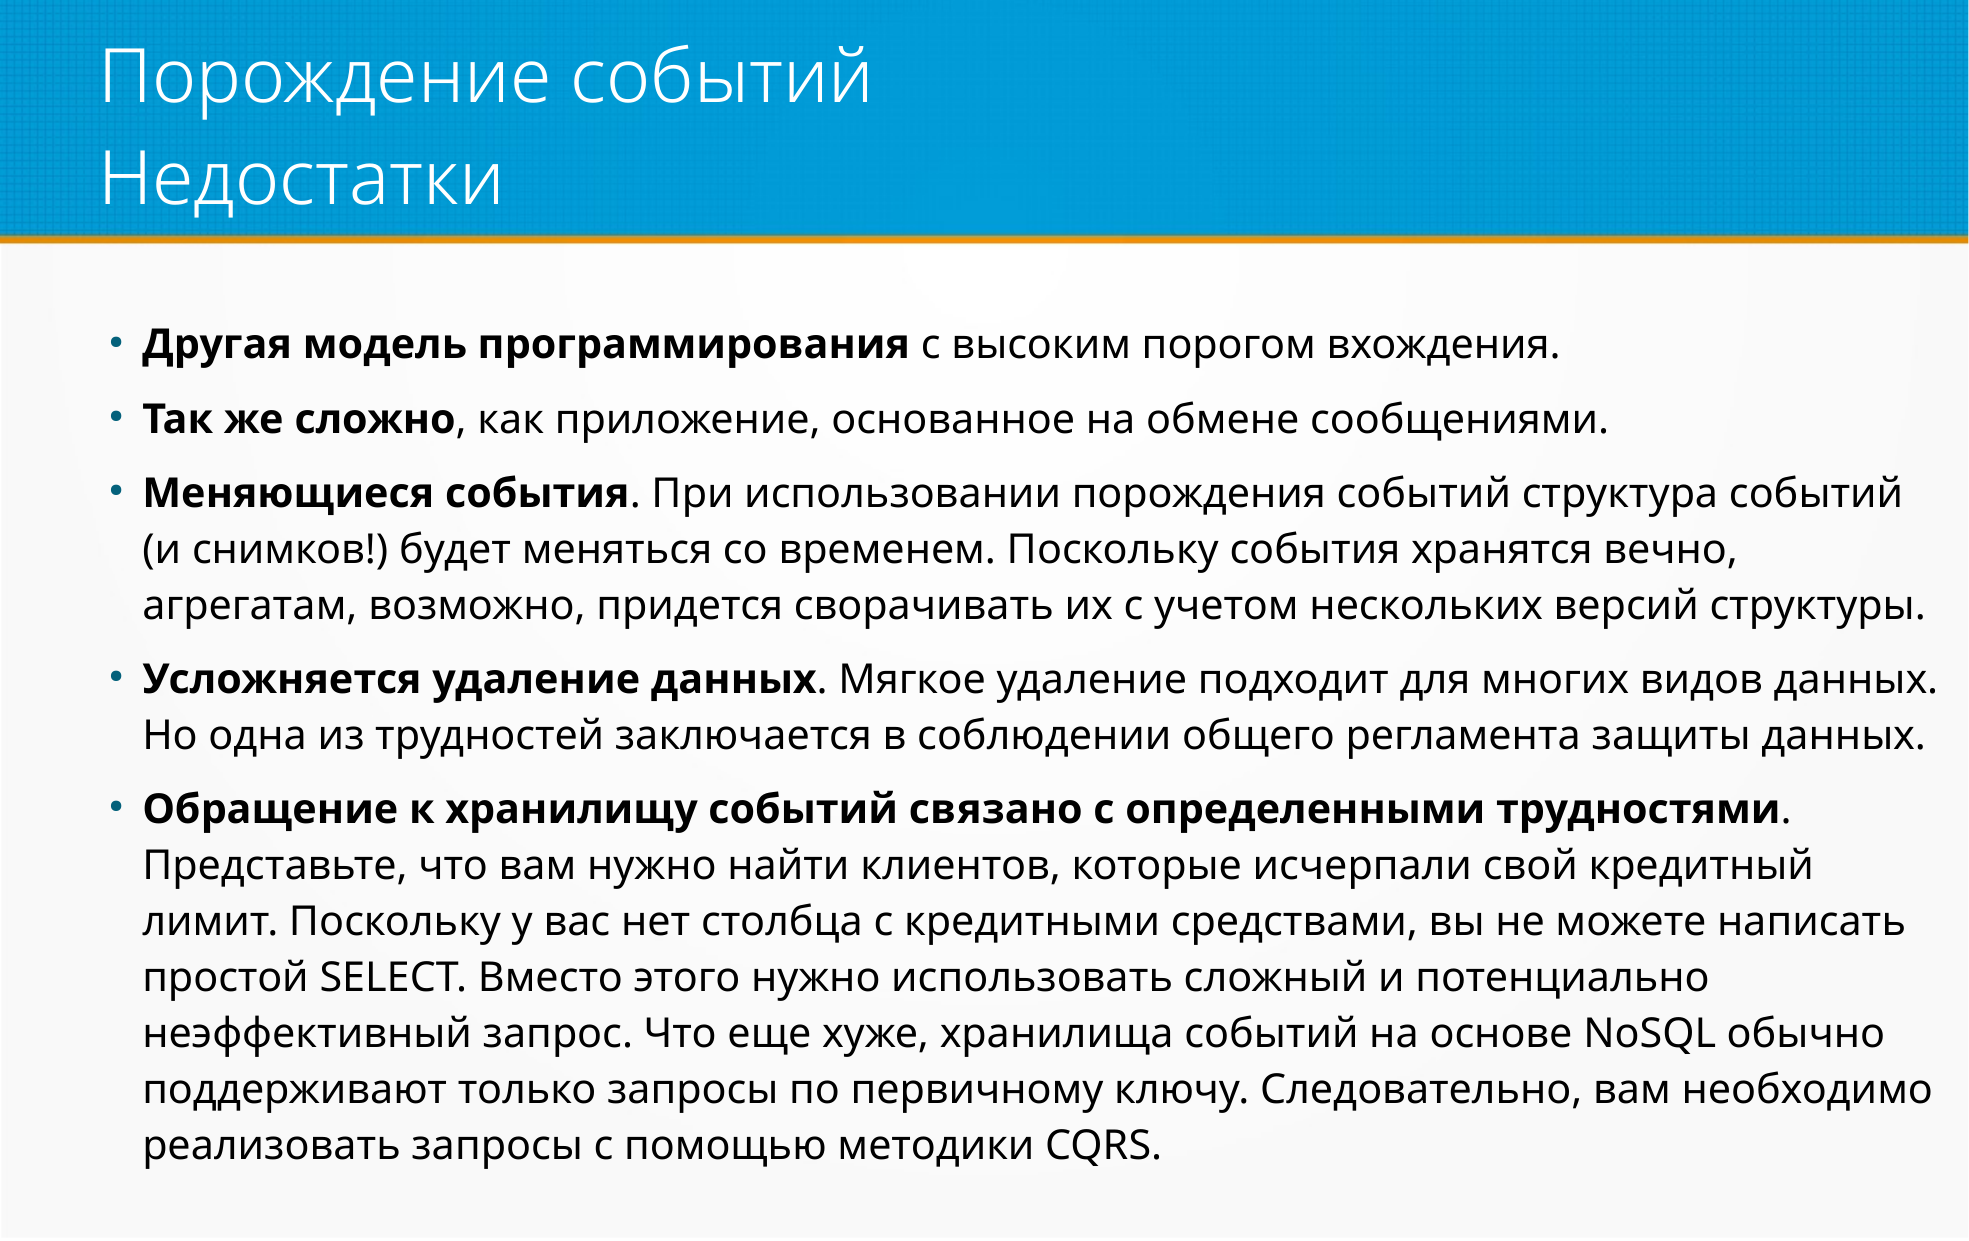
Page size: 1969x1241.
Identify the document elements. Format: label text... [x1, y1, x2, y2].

picture [0, 233, 1969, 1241]
title Порождение событий Недостатки [98, 19, 1870, 227]
list Другая модель программирования с высоким порогом вхождения. Так же сложно, как приложение, основанное на обмене сообщениями. Меняющиеся события. При использовании порождения событий структура событий (и снимков!) будет меняться со временем. Поскольку события хранятся вечно, агрегатам, возможно, придется сворачивать их с учетом нескольких версий структуры. Усложняется удаление данных. Мягкое удаление подходит для многих видов данных. Но одна из трудностей заключается в соблюдении общего регламента защиты данных. Обращение к хранилищу событий связано с определенными трудностями. Представьте, что вам нужно найти клиентов, которые исчерпали свой кредитный лимит. Поскольку у вас нет столбца с кредитными средствами, вы не можете написать простой SELECT. Вместо этого нужно использовать сложный и потенциально неэффективный запрос. Что еще хуже, хранилища событий на основе NoSQL обычно поддерживают только запросы по первичному ключу. Следовательно, вам необходимо реализовать запросы с помощью методики CQRS. [98, 315, 1949, 1217]
